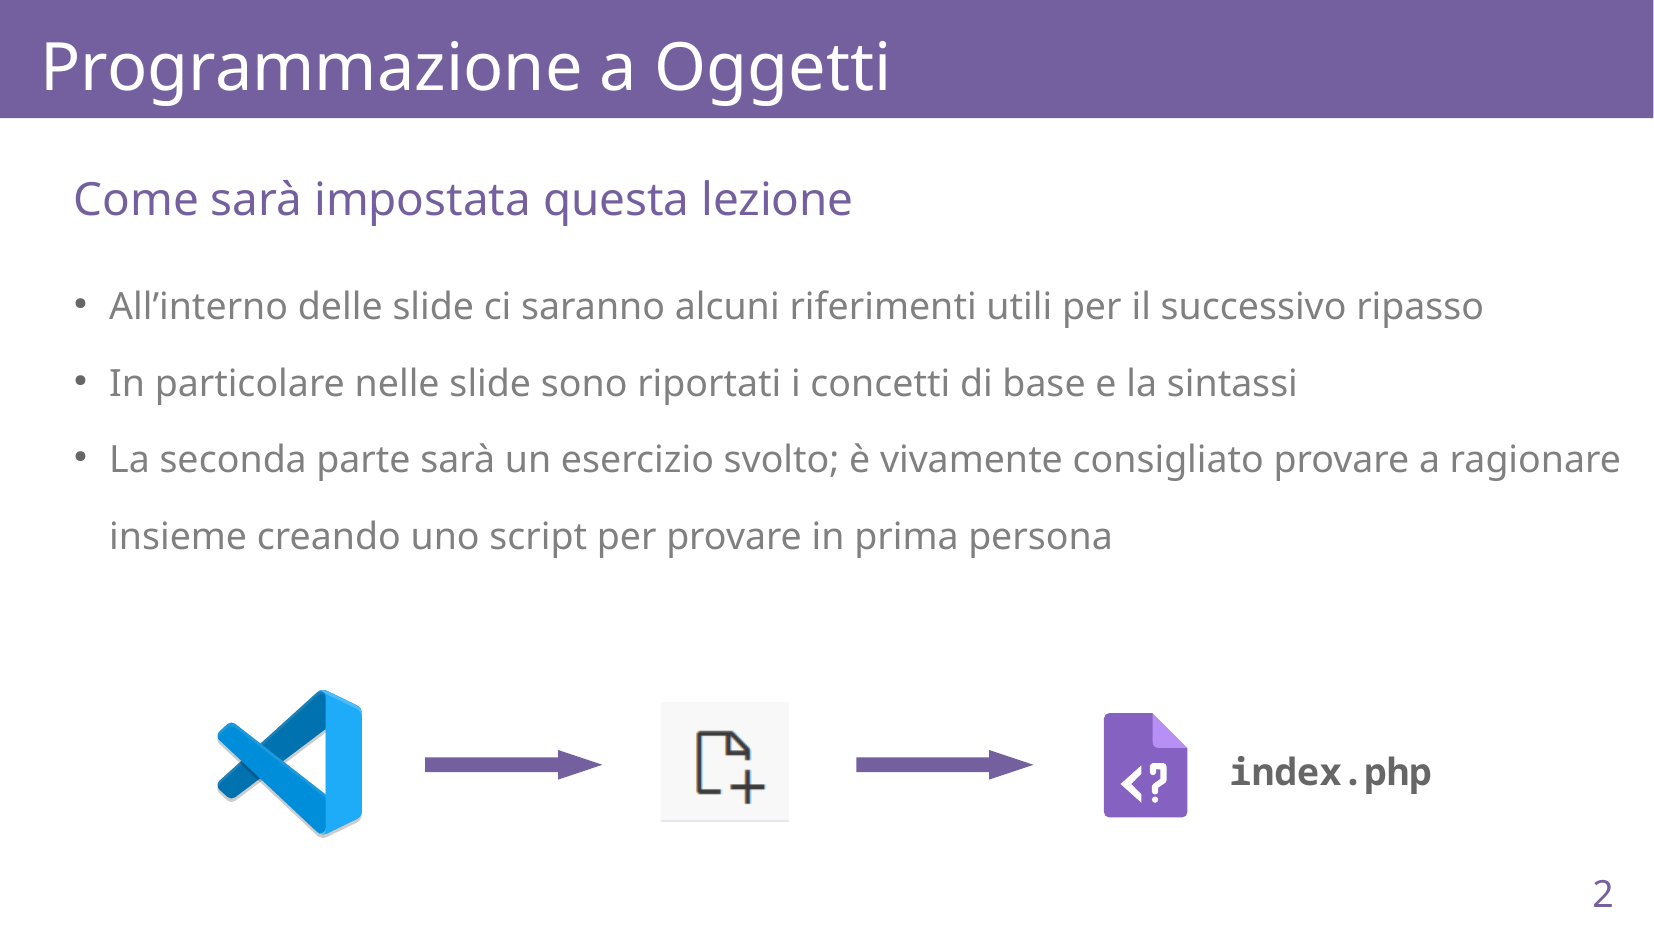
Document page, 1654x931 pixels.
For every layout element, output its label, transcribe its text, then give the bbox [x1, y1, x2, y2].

text_box All’interno delle slide ci saranno alcuni riferimenti utili per il successivo ripasso In particolare nelle slide sono riportati i concetti di base e la sintassi La seconda parte sarà un esercizio svolto; è vivamente consigliato provare a ragionare insieme creando uno script per provare in prima persona [59, 246, 1599, 599]
text_box index.php [1214, 738, 1447, 799]
text_box [0, 0, 1654, 119]
text_box <numero> [1510, 860, 1654, 931]
picture [206, 679, 373, 846]
text_box Come sarà impostata questa lezione [59, 158, 1107, 229]
text_box [425, 750, 603, 780]
text_box [856, 750, 1034, 780]
picture [661, 702, 789, 822]
text_box Programmazione a Oggetti [25, 11, 942, 107]
picture [1086, 702, 1205, 821]
